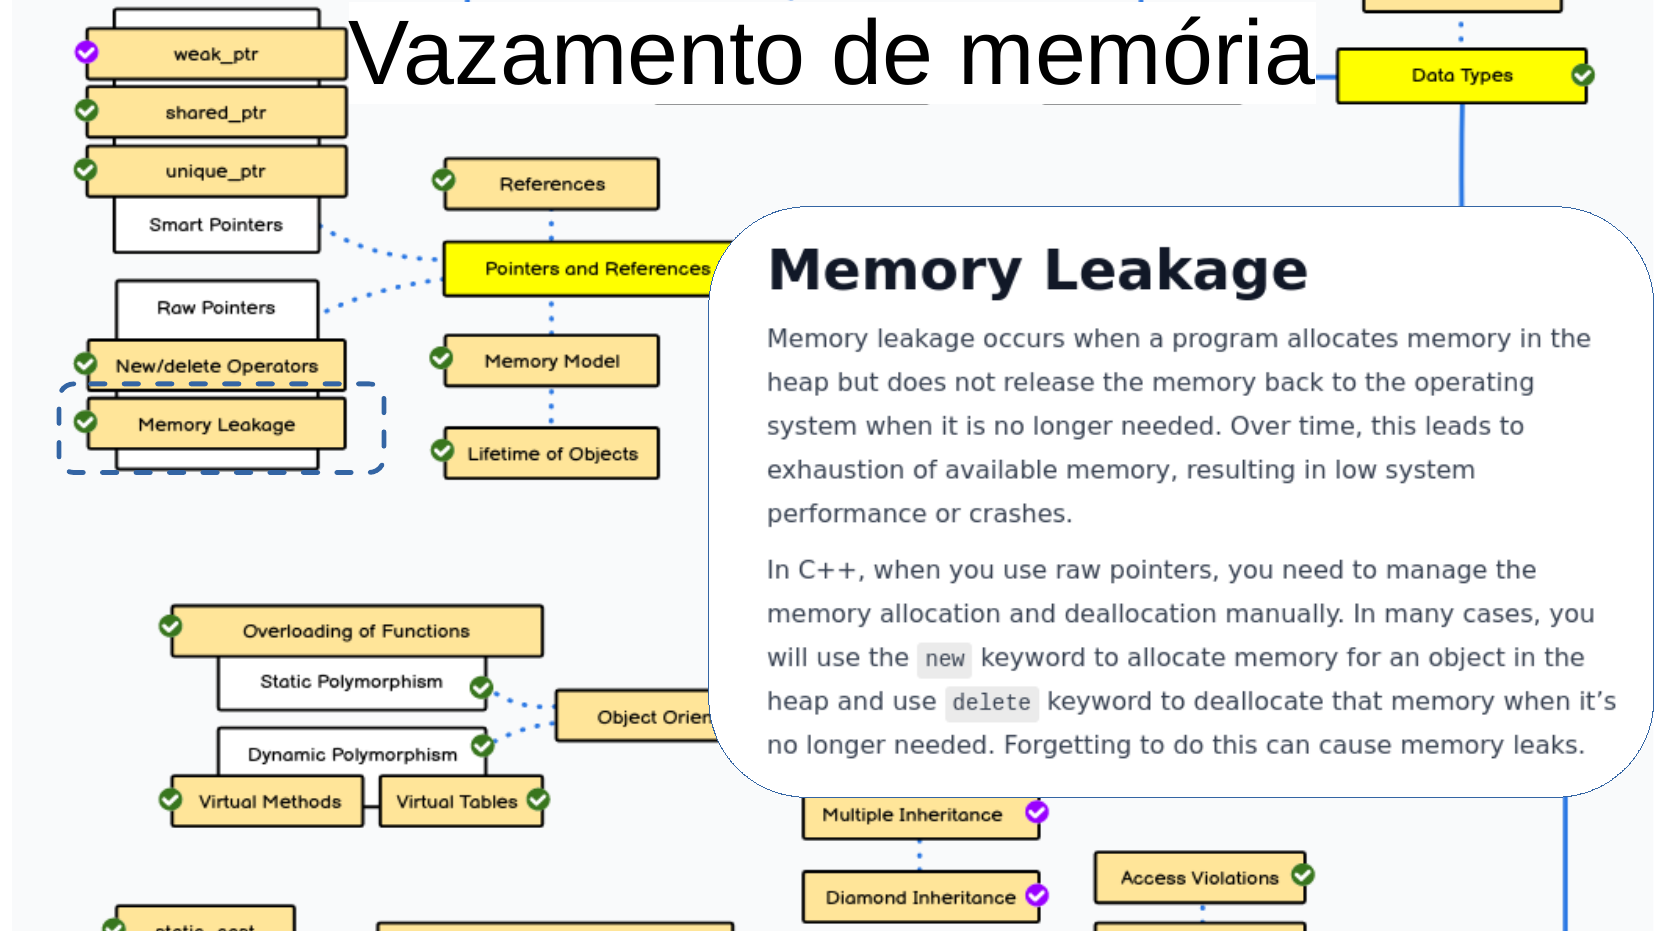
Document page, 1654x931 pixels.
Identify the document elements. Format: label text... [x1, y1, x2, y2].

picture [12, 0, 1654, 931]
picture [753, 238, 1625, 768]
title Vazamento de memória [88, 1, 1577, 207]
text_box [708, 206, 1654, 798]
